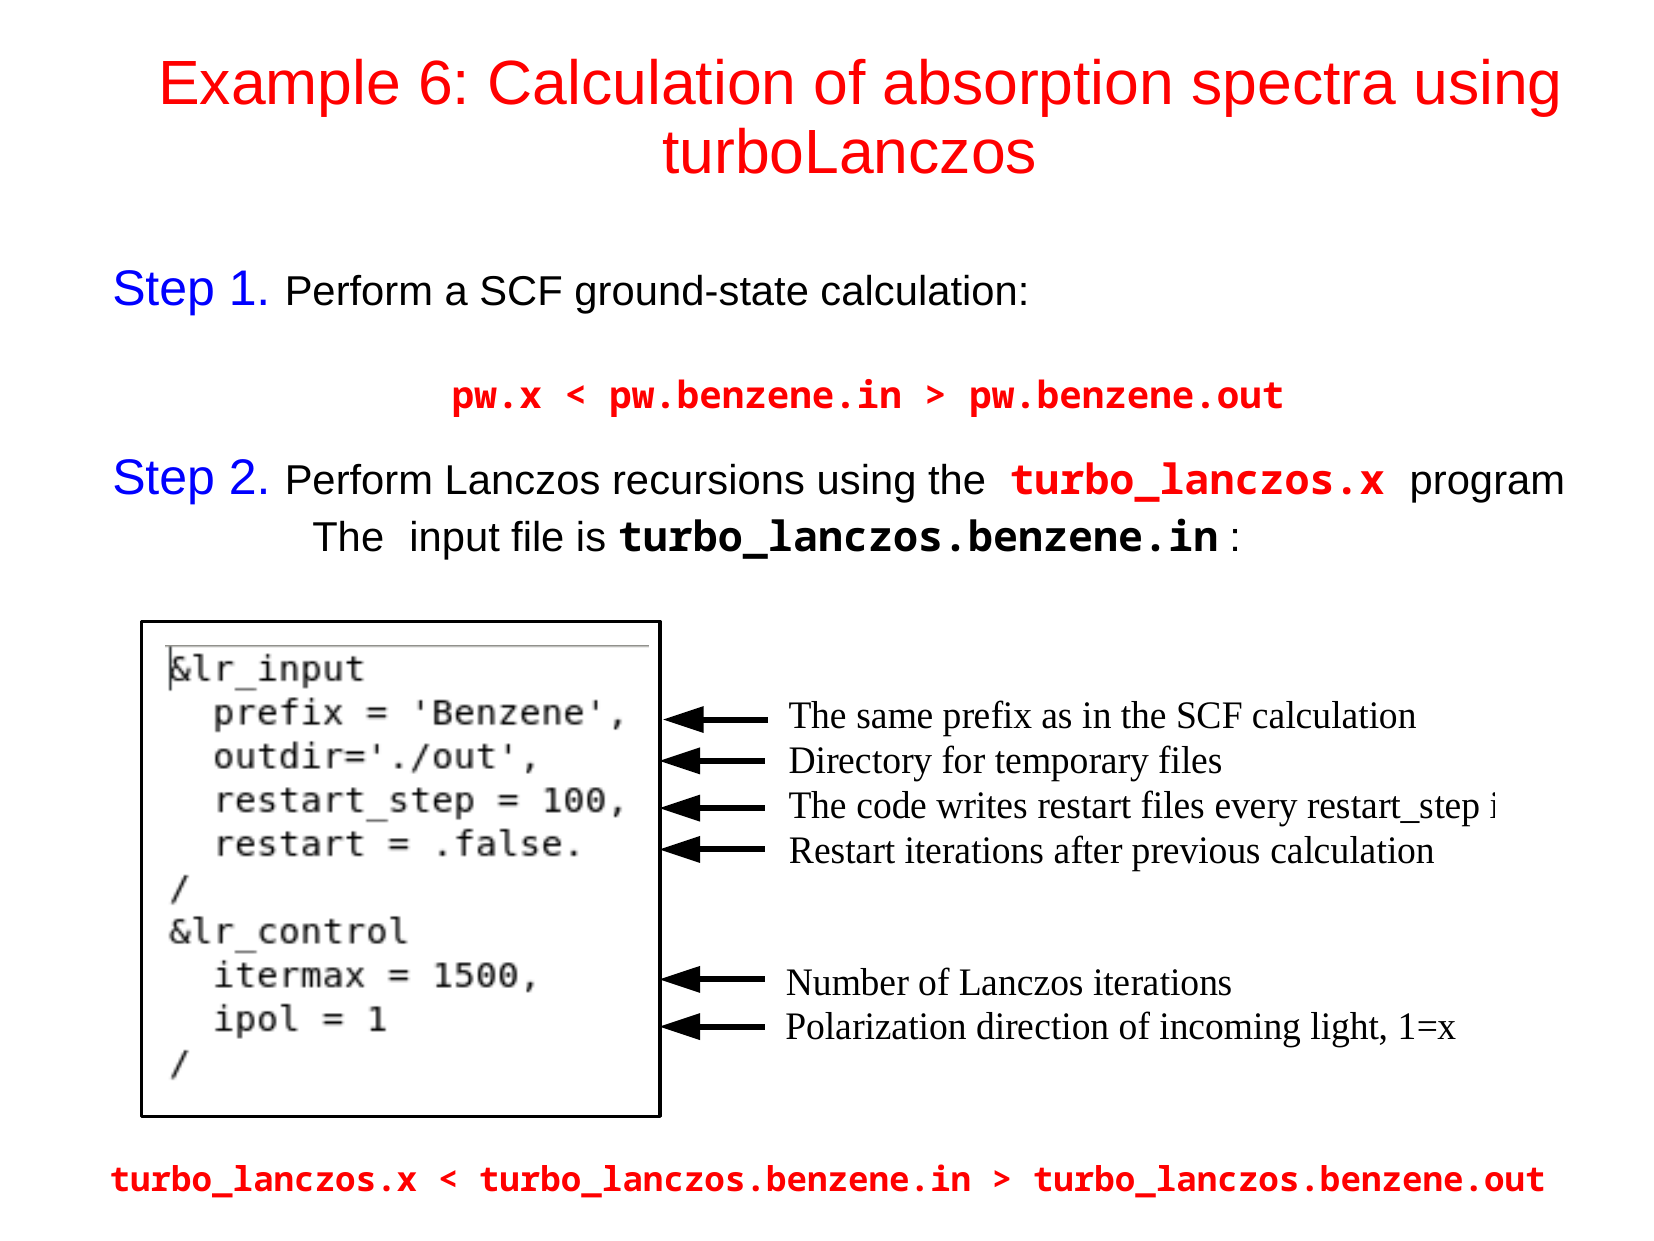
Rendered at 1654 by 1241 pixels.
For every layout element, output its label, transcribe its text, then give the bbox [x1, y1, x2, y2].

list Step 1. Perform a SCF ground-state calculation: [41, 260, 1530, 391]
chart [665, 570, 1495, 1066]
text_box Example 6: Calculation of absorption spectra using turboLanczos [15, 33, 1654, 202]
list Step 2. Perform Lanczos recursions using the turbo_lanczos.x program The input file is turbo_lanczos.benzene.in : [41, 449, 1576, 580]
list turbo_lanczos.x < turbo_lanczos.benzene.in > turbo_lanczos.benzene.out [45, 1155, 1570, 1241]
list pw.x < pw.benzene.in > pw.benzene.out [380, 368, 1336, 474]
picture [165, 645, 649, 1107]
